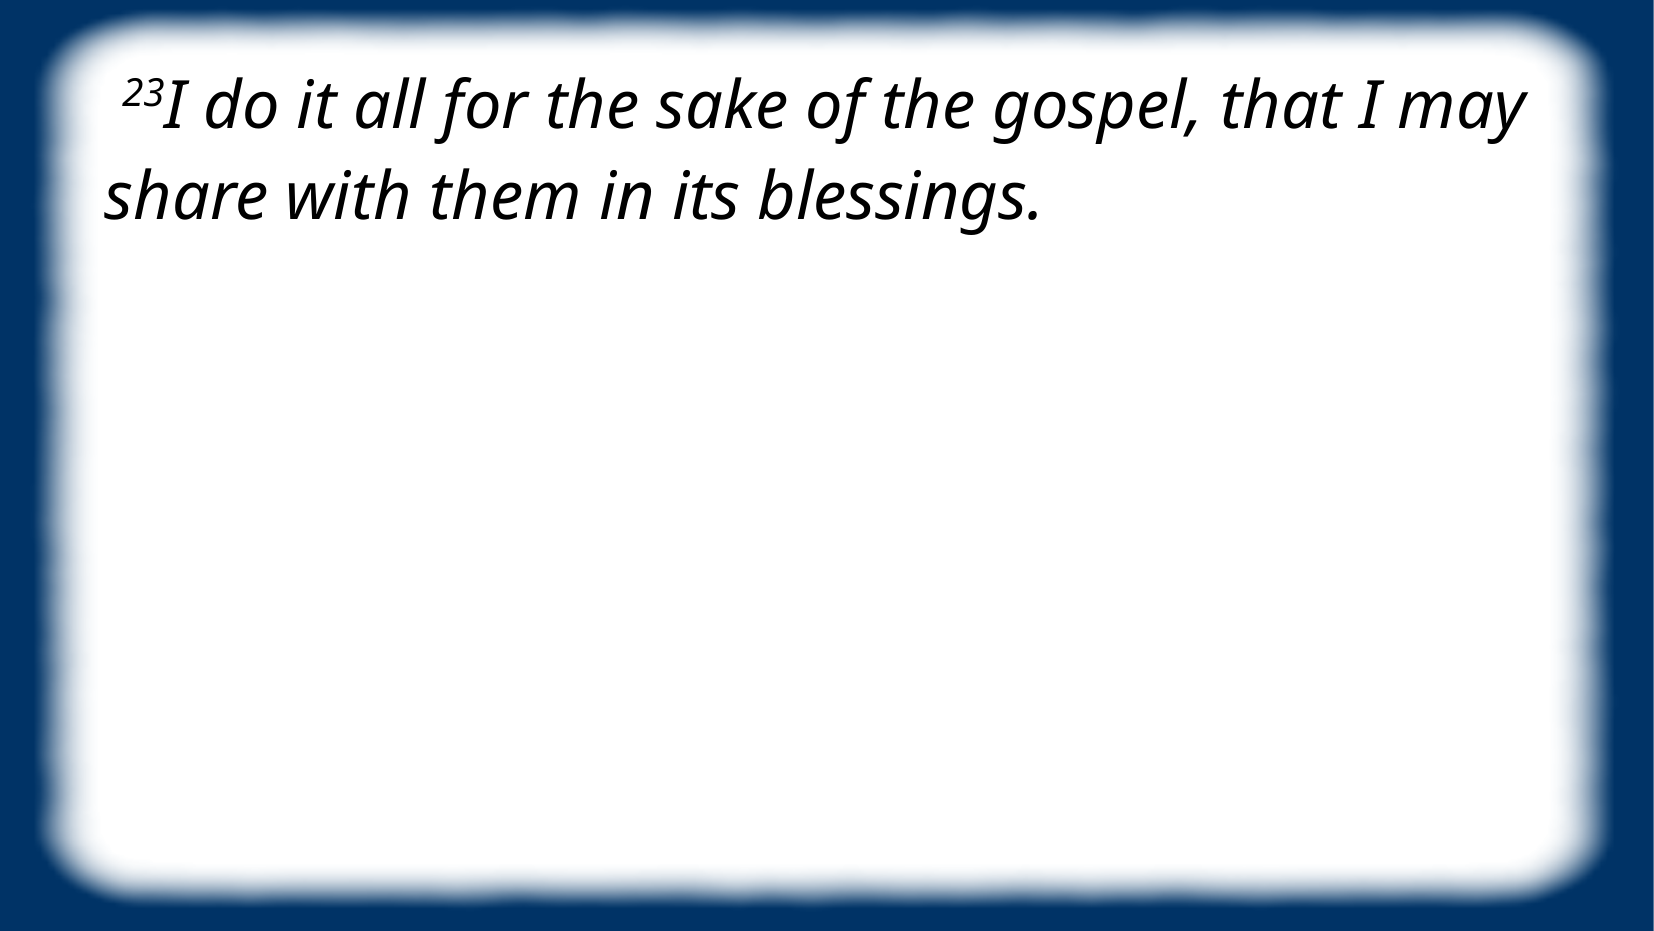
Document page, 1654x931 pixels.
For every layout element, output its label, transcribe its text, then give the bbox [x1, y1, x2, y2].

text_box 23I do it all for the sake of the gospel, that I may share with them in its blessings. [90, 50, 1576, 421]
picture [0, 0, 1654, 931]
